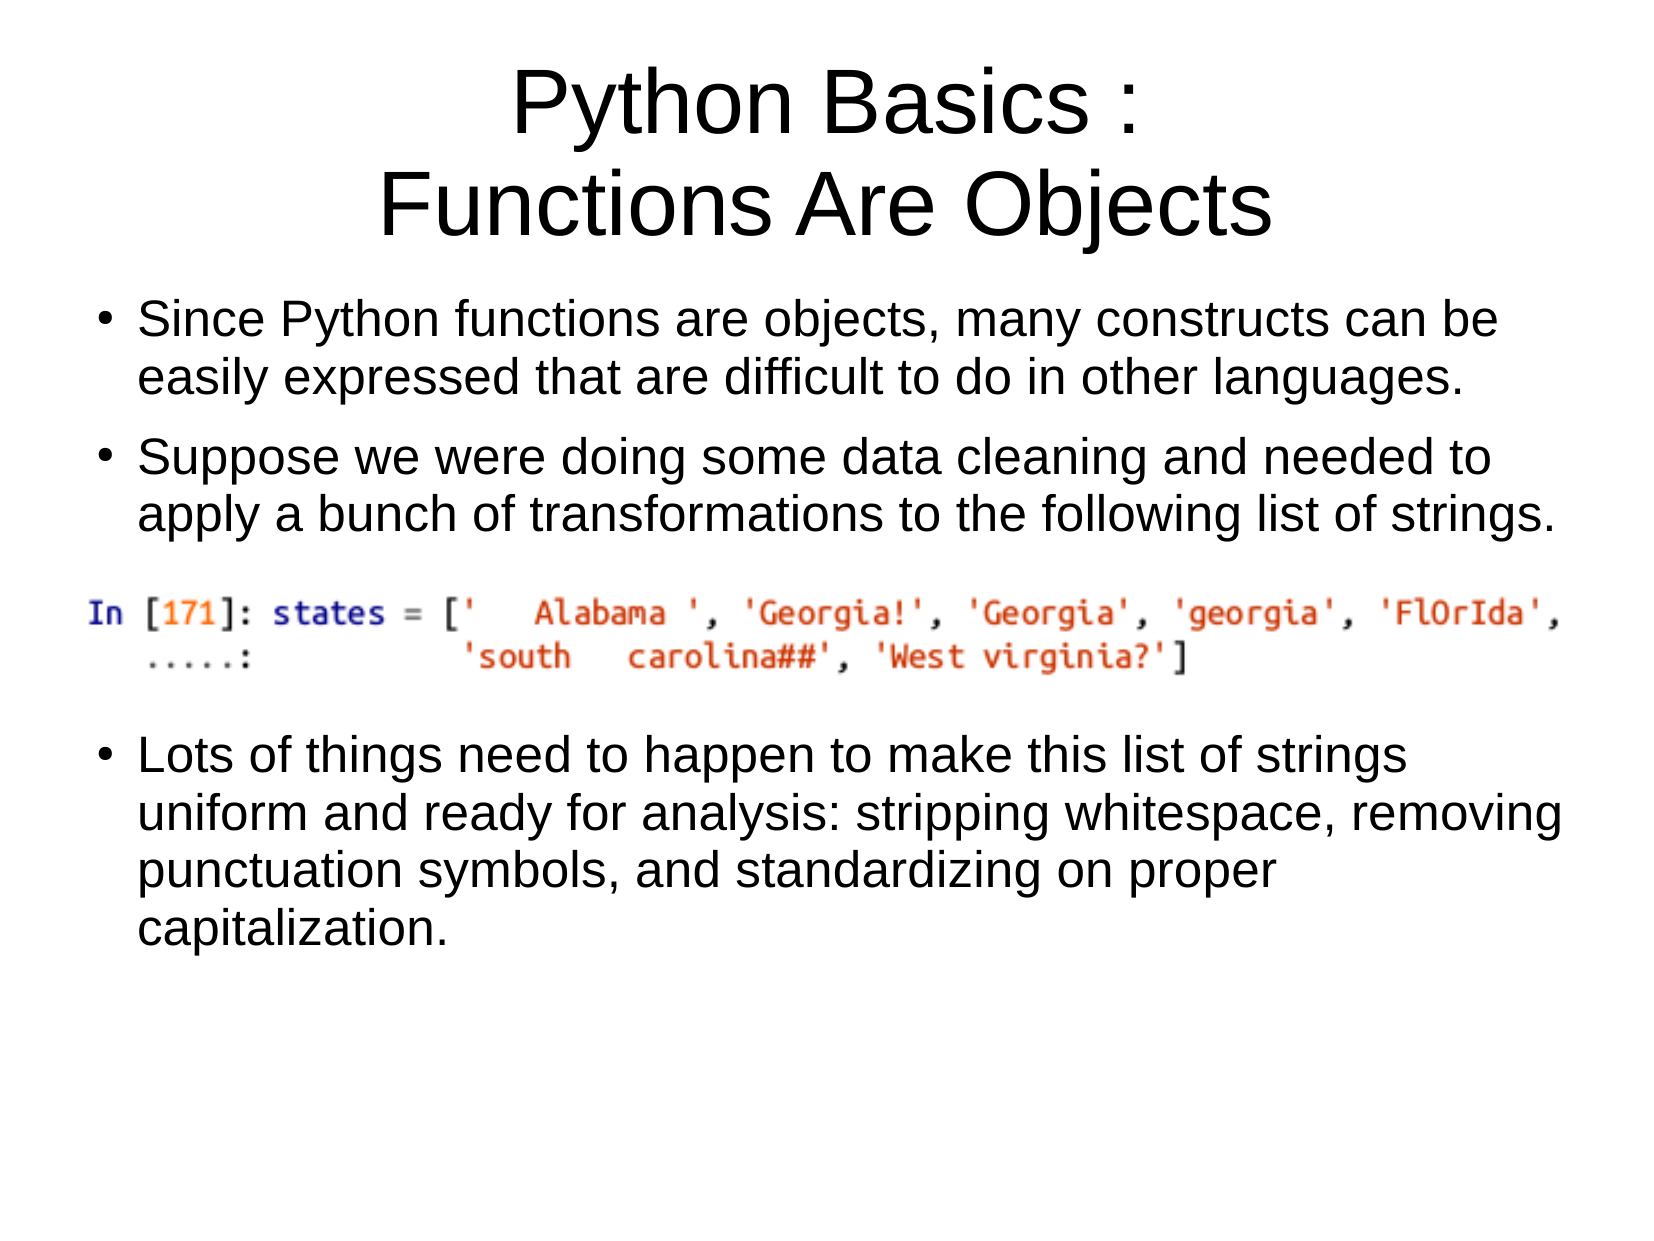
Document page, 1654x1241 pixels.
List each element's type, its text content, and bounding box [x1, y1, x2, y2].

title Python Basics : Functions Are Objects [82, 49, 1571, 257]
picture [49, 577, 1581, 696]
list Since Python functions are objects, many constructs can be easily expressed that are difficult to do in other languages. Suppose we were doing some data cleaning and needed to apply a bunch of transformations to the following list of strings. Lots of things need to happen to make this list of strings uniform and ready for analysis: stripping whitespace, removing punctuation symbols, and standardizing on proper capitalization. [82, 696, 1571, 1010]
list Since Python functions are objects, many constructs can be easily expressed that are difficult to do in other languages. Suppose we were doing some data cleaning and needed to apply a bunch of transformations to the following list of strings. Lots of things need to happen to make this list of strings uniform and ready for analysis: stripping whitespace, removing punctuation symbols, and standardizing on proper capitalization. [82, 290, 1571, 577]
